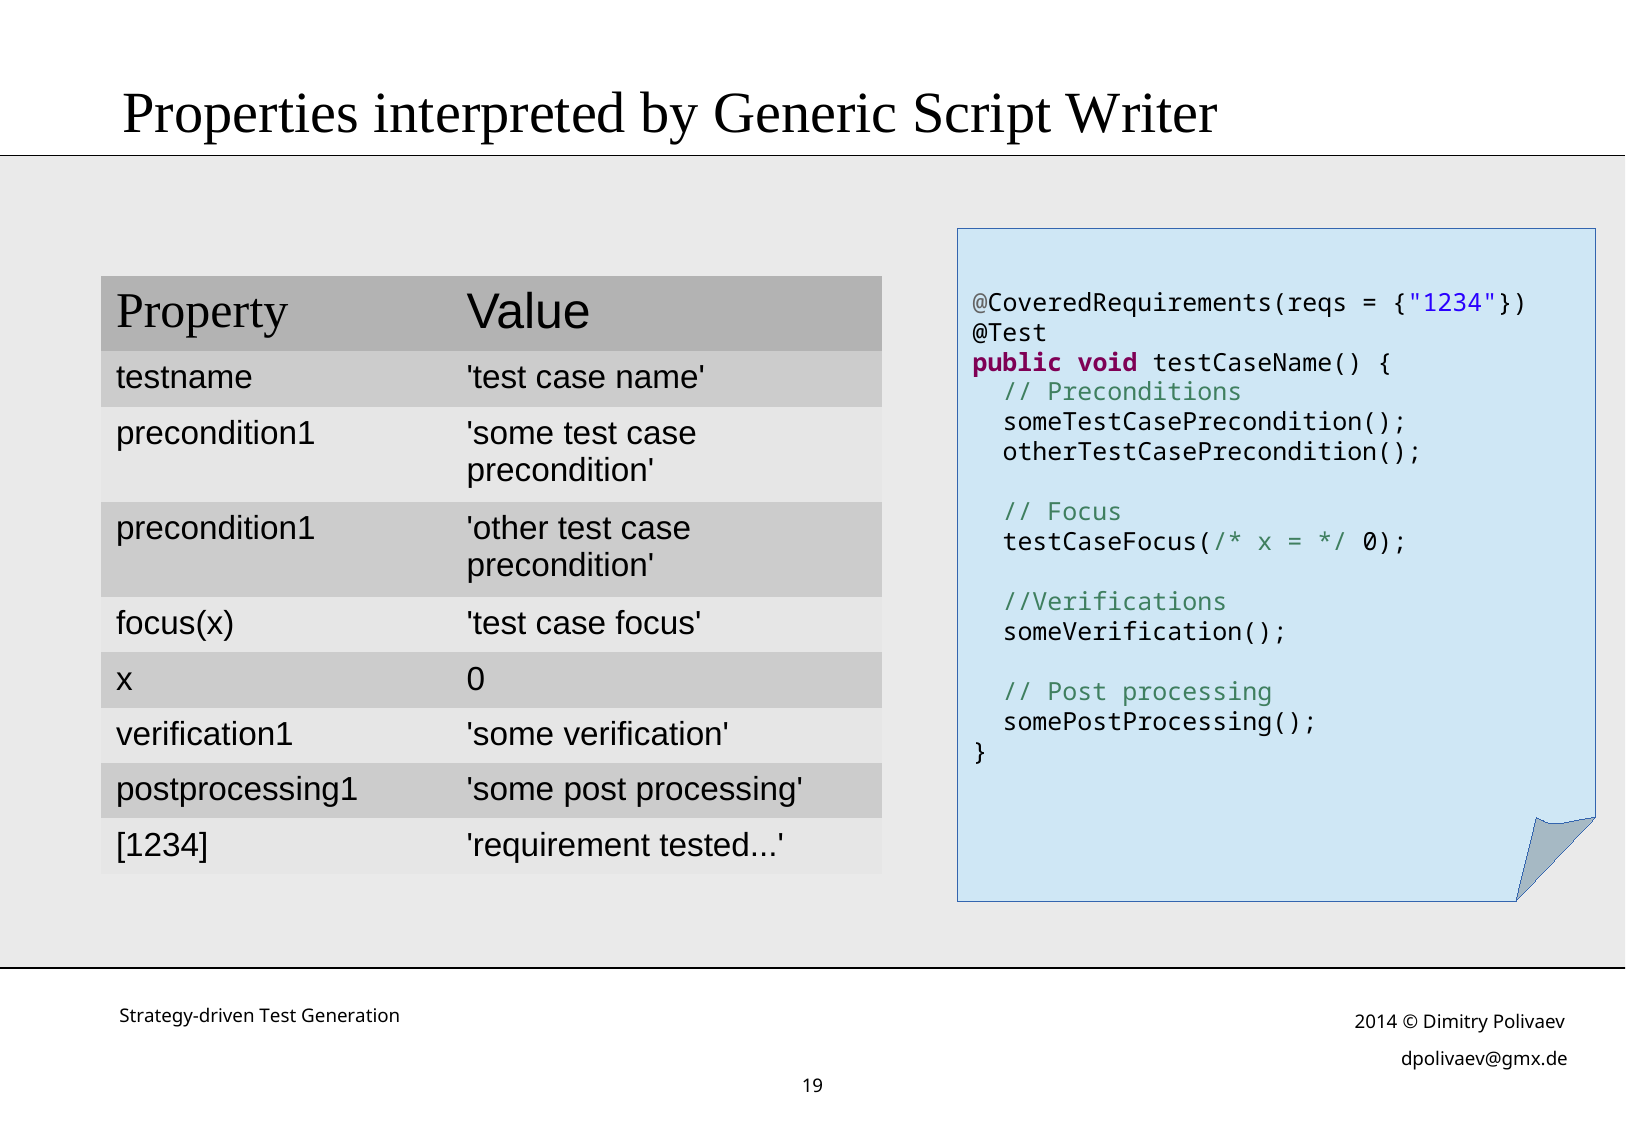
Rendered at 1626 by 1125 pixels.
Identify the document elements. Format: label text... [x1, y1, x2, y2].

text_box @CoveredRequirements(reqs = {"1234"}) @Test public void testCaseName() { // Preconditions someTestCasePrecondition(); otherTestCasePrecondition(); // Focus testCaseFocus(/* x = */ 0); //Verifications someVerification(); // Post processing somePostProcessing(); } [957, 228, 1596, 902]
table_cell 'some verification' [452, 708, 882, 763]
table_cell testname [101, 351, 452, 407]
table_cell 0 [452, 652, 882, 708]
table_header Property [101, 276, 452, 351]
table_cell x [101, 652, 452, 708]
table_cell [1234] [101, 818, 452, 874]
table_cell verification1 [101, 708, 452, 763]
table_cell precondition1 [101, 502, 452, 597]
table_header Value [452, 276, 882, 351]
table_cell postprocessing1 [101, 763, 452, 818]
table_cell 'some post processing' [452, 763, 882, 818]
table_cell 'test case name' [452, 351, 882, 407]
table_cell 'requirement tested...' [452, 818, 882, 874]
table_cell 'some test case precondition' [452, 407, 882, 502]
table_cell 'other test case precondition' [452, 502, 882, 597]
table_cell precondition1 [101, 407, 452, 502]
table_cell 'test case focus' [452, 597, 882, 652]
title Properties interpreted by Generic Script Writer [122, 70, 1501, 145]
table_cell focus(x) [101, 597, 452, 652]
